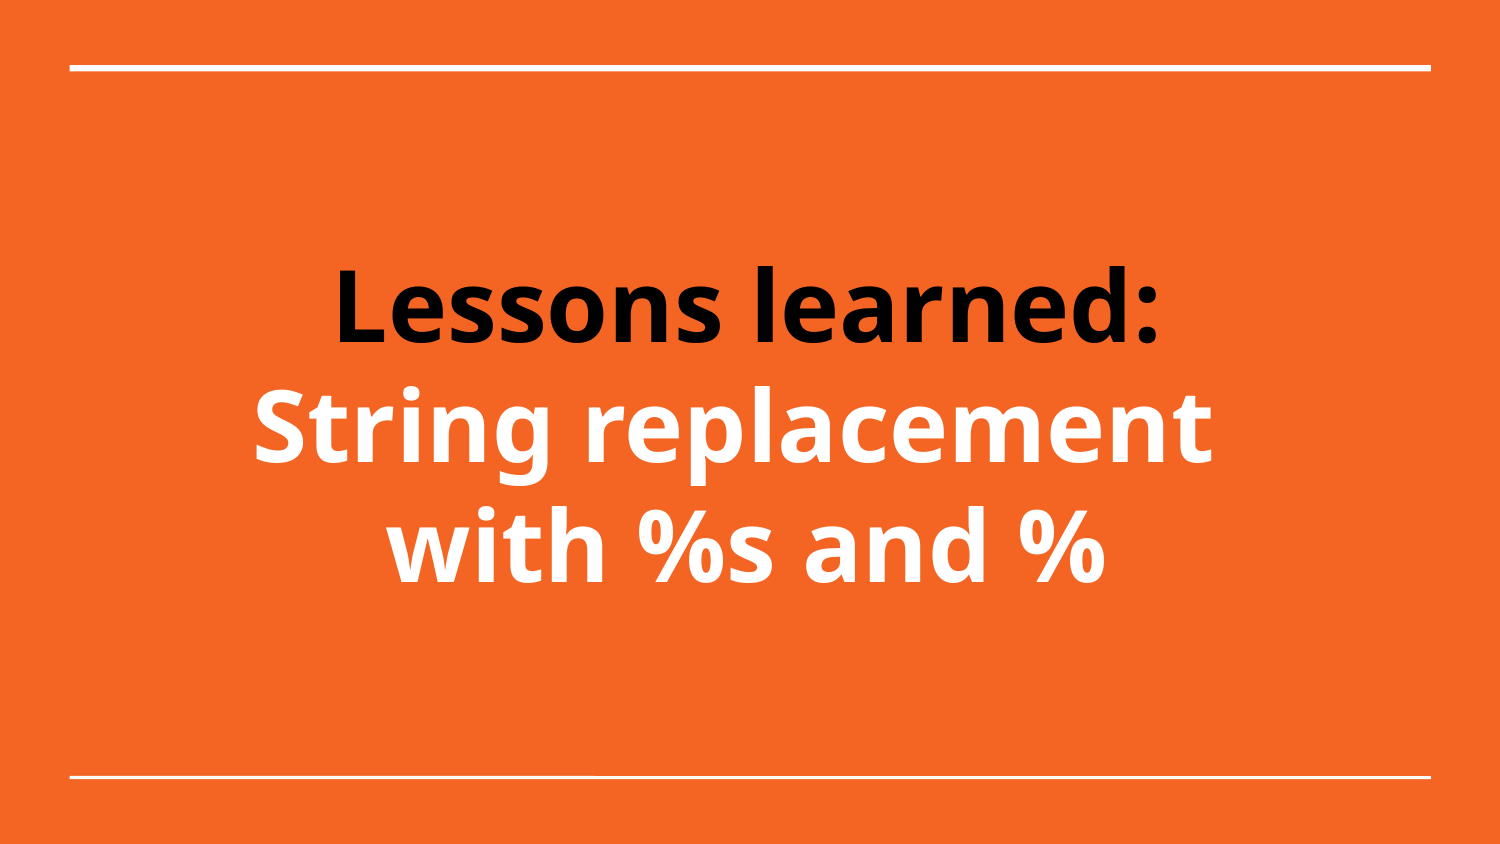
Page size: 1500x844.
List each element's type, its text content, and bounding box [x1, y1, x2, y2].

title Lessons learned: String replacement with %s and % [66, 296, 1428, 550]
